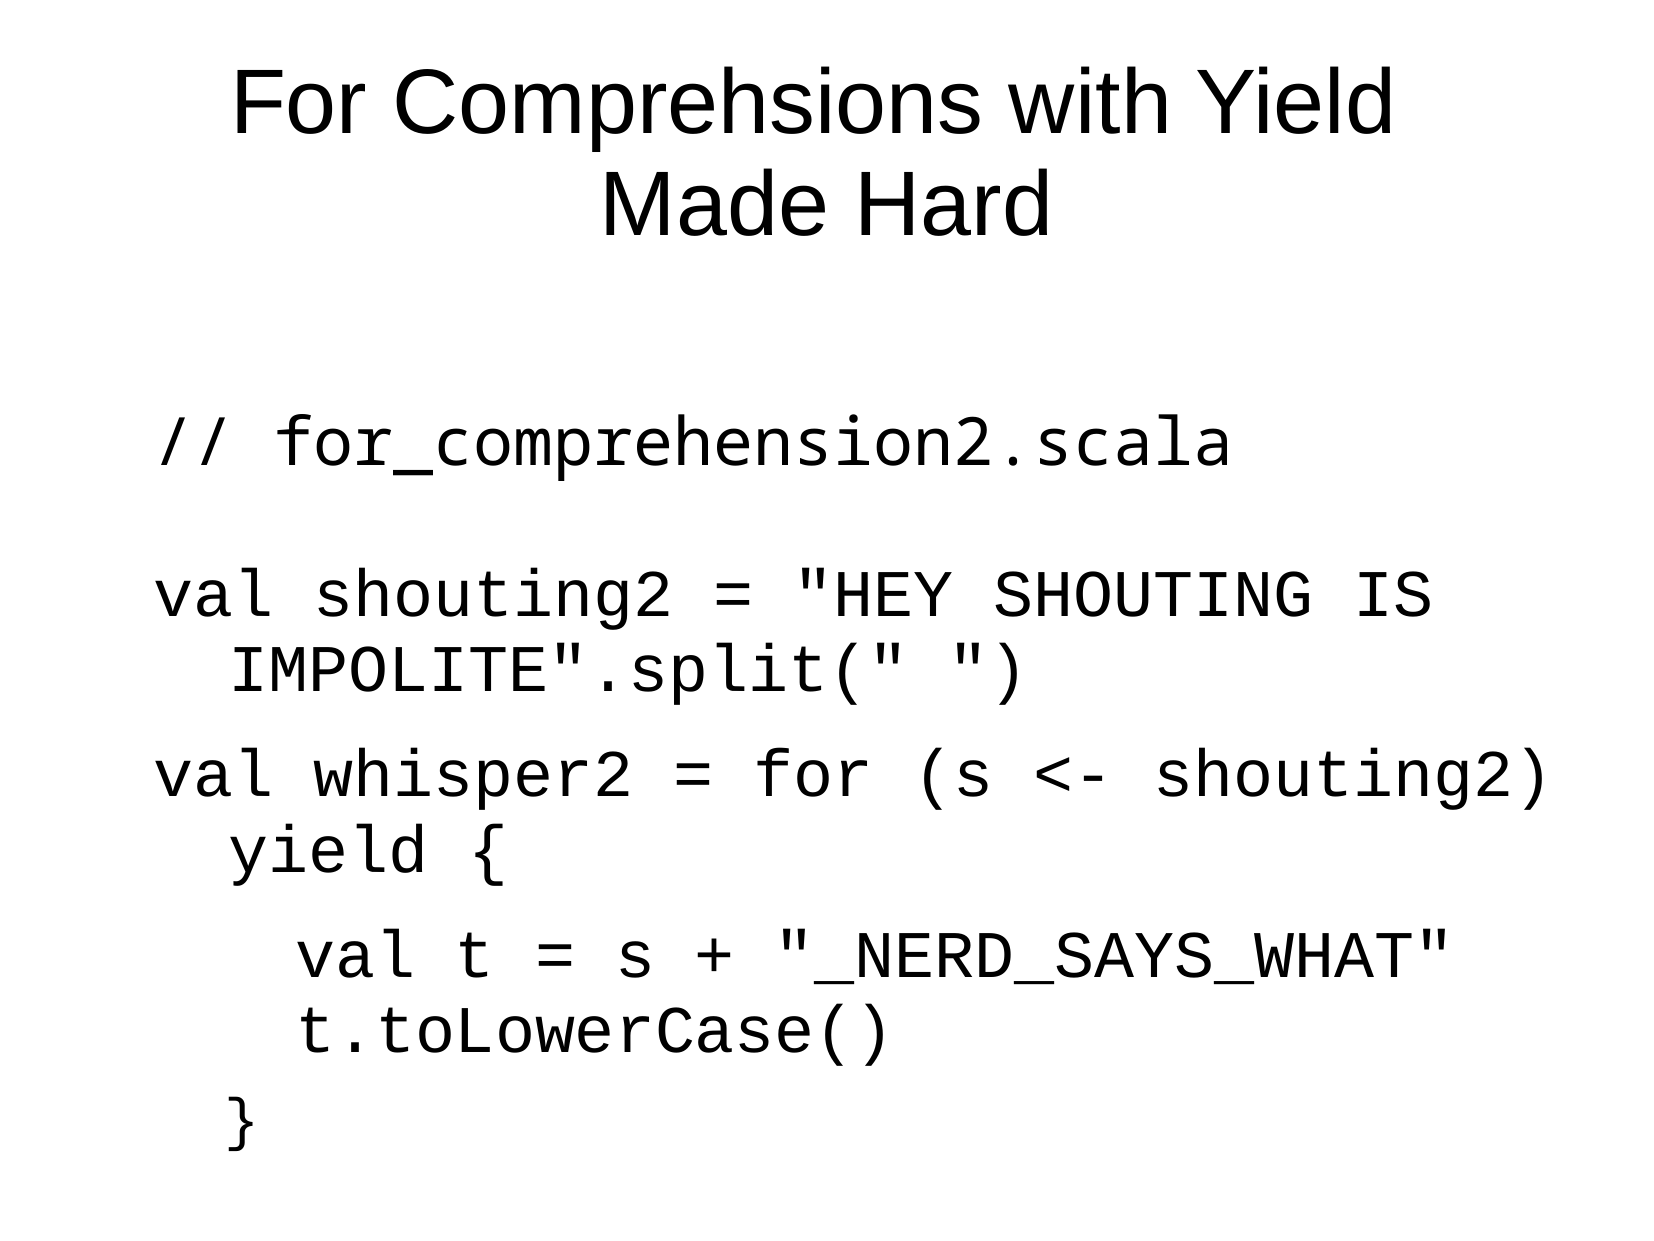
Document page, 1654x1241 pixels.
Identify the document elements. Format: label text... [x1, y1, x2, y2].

title For Comprehsions with Yield Made Hard [82, 49, 1571, 257]
list // for_comprehension2.scala val shouting2 = "HEY SHOUTING IS IMPOLITE".split(" ") val whisper2 = for (s <- shouting2) yield { val t = s + "_NERD_SAYS_WHAT" t.toLowerCase() } [82, 290, 1571, 1010]
